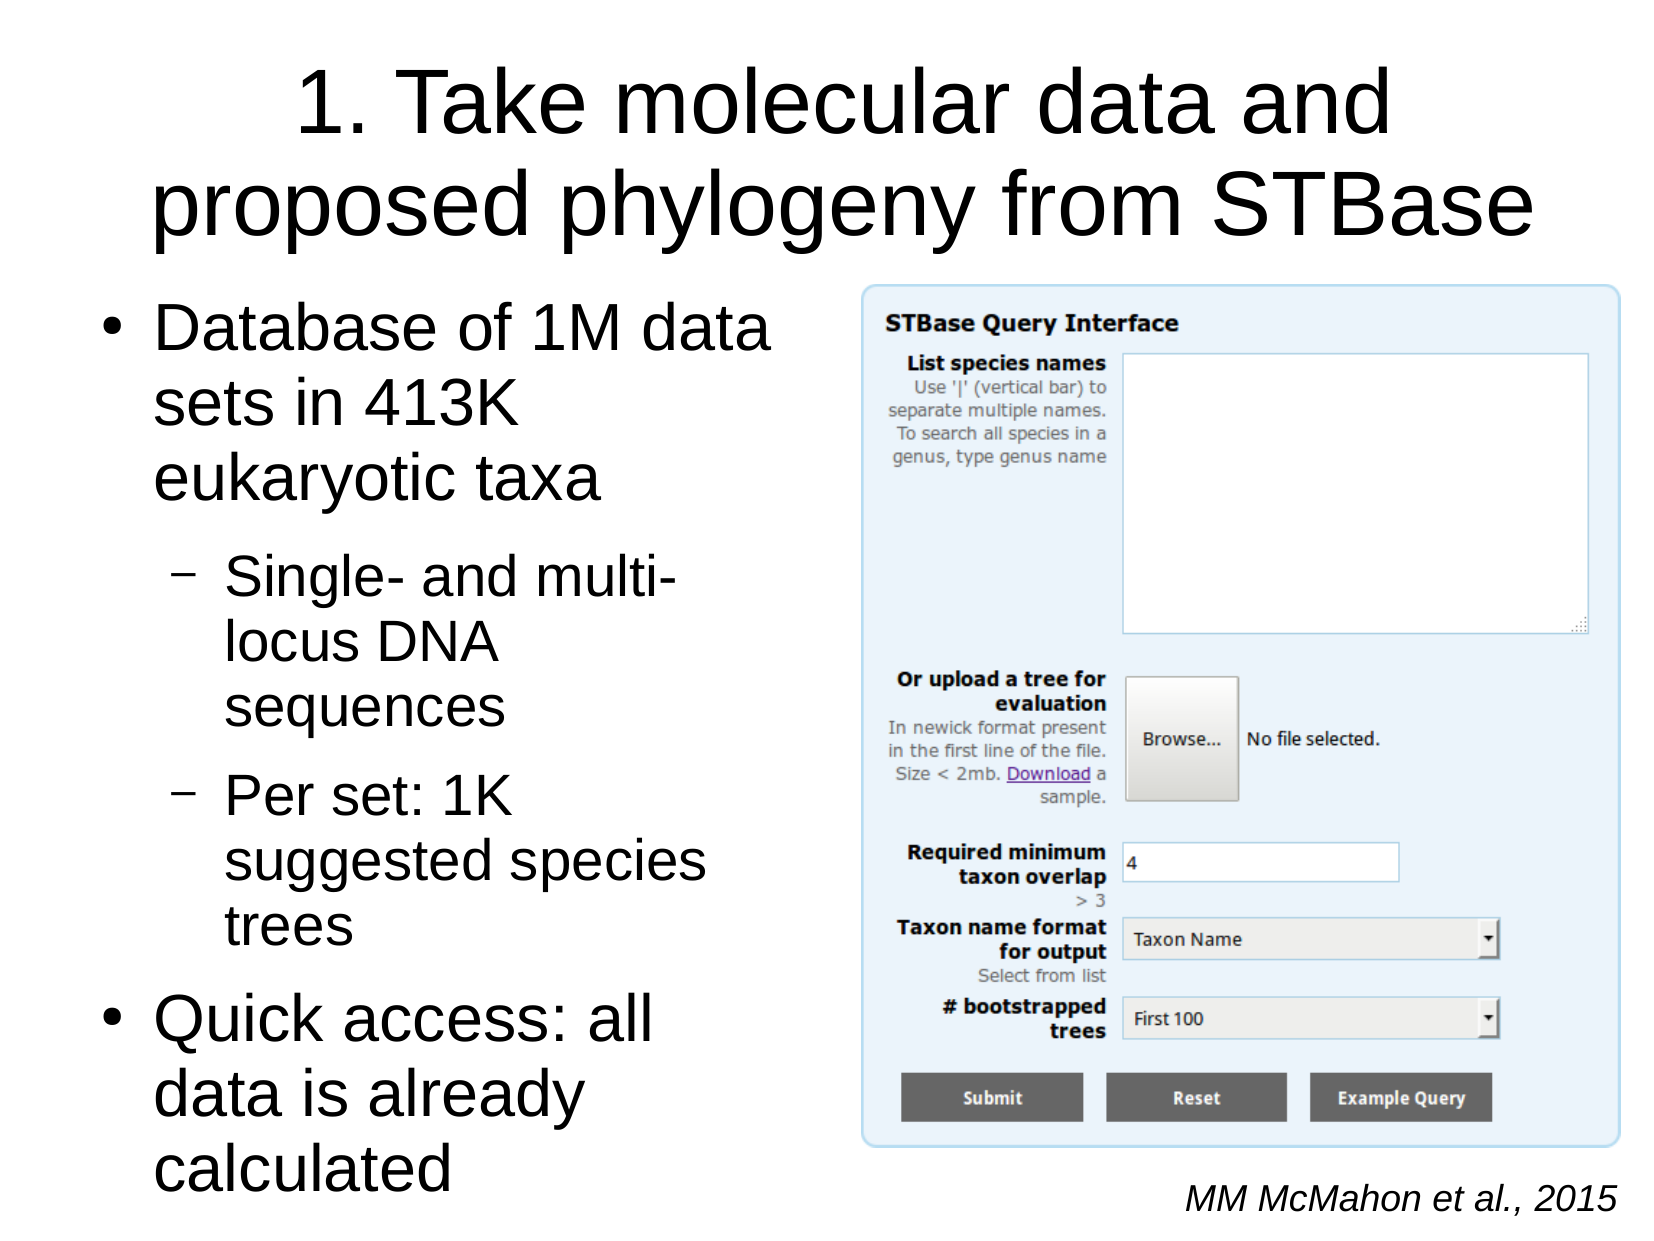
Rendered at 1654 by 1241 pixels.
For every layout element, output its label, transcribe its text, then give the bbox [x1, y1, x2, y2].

title 1. Take molecular data and proposed phylogeny from STBase [82, 49, 1571, 257]
text_box MM McMahon et al., 2015 [1170, 1170, 1633, 1227]
list Database of 1M data sets in 413K eukaryotic taxa Single- and multi-locus DNA sequences Per set: 1K suggested species trees Quick access: all data is already calculated [82, 290, 781, 1216]
picture [861, 284, 1621, 1148]
